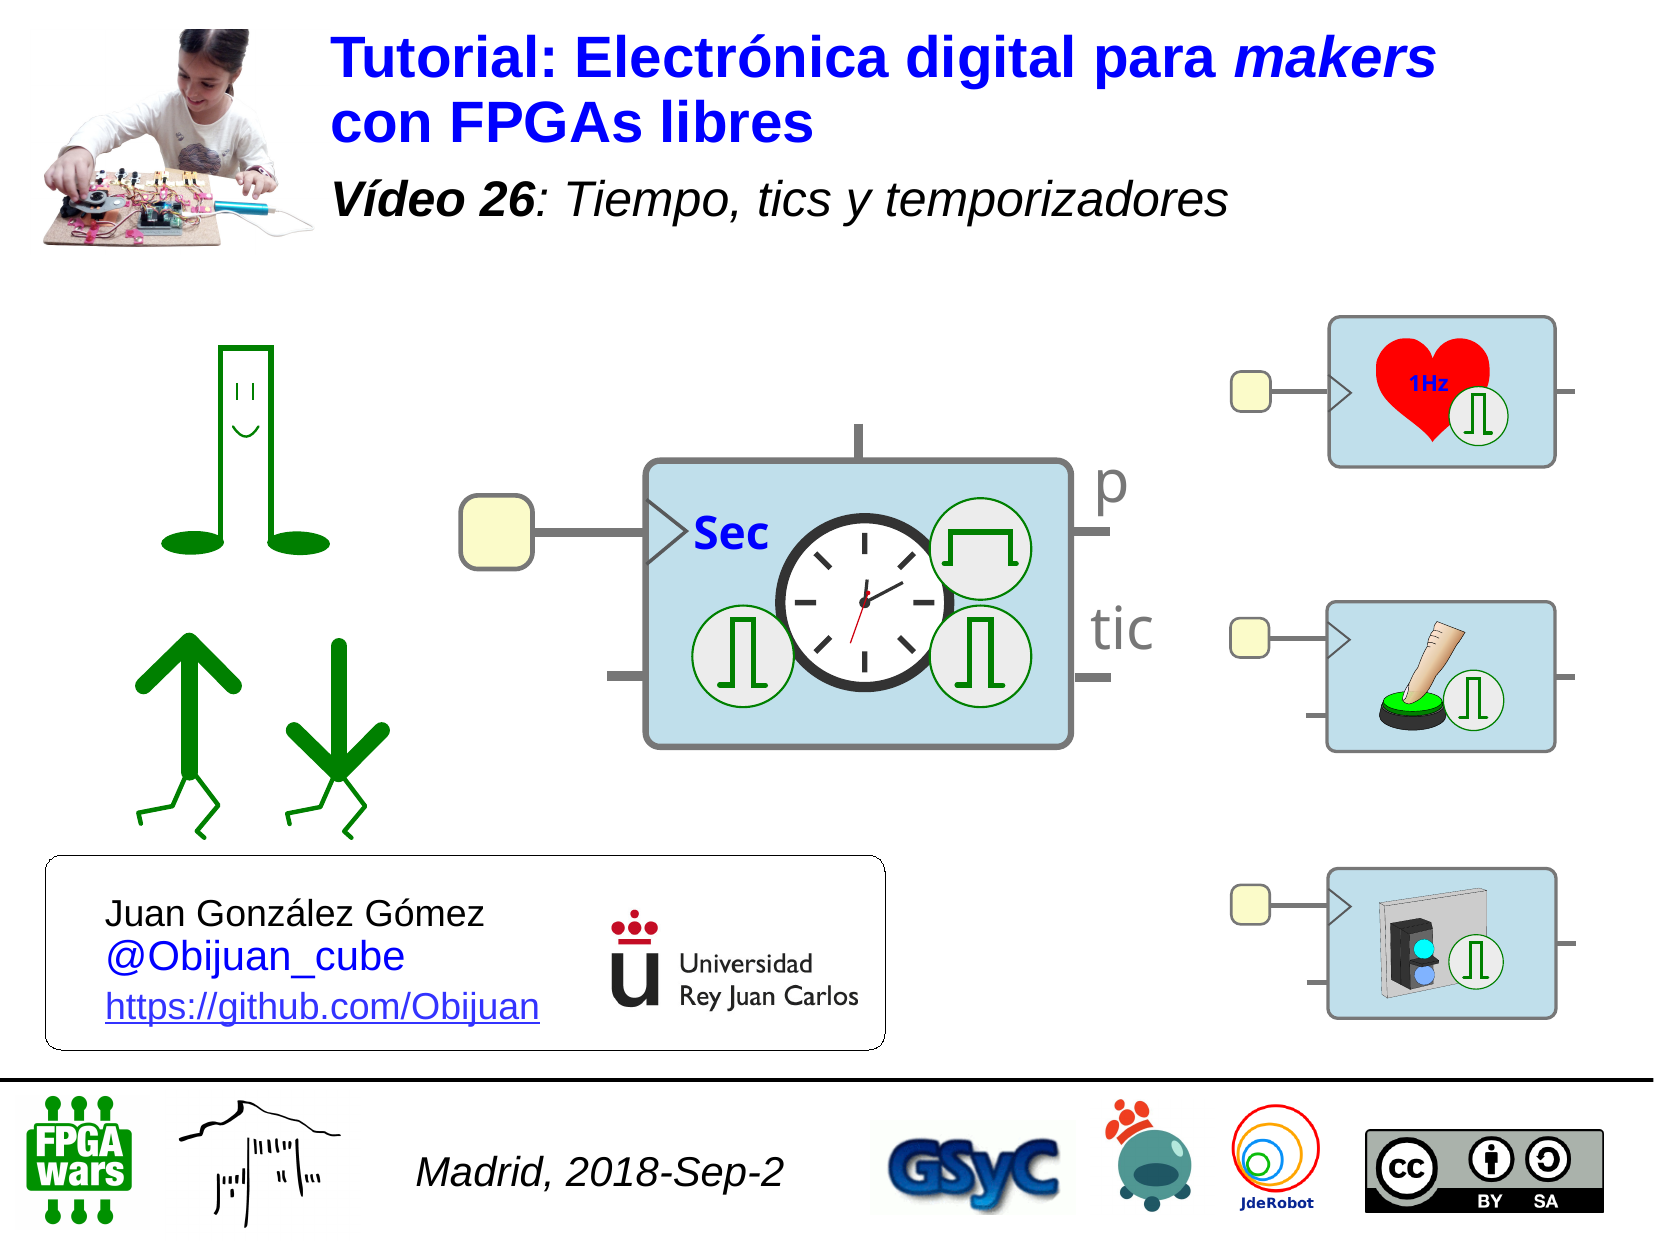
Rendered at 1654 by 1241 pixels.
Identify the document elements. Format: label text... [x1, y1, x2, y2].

picture [285, 637, 391, 841]
text_box Juan González Gómez [90, 885, 601, 946]
text_box https://github.com/Obijuan [90, 978, 556, 1036]
picture [1090, 1094, 1336, 1216]
picture [1230, 315, 1576, 469]
text_box @Obijuan_cube [90, 925, 451, 1001]
picture [30, 29, 381, 556]
picture [165, 1089, 361, 1241]
text_box Madrid, 2018-Sep-2 [360, 1125, 841, 1219]
picture [15, 1095, 150, 1231]
picture [135, 632, 243, 841]
picture [458, 348, 1176, 751]
picture [595, 899, 871, 1021]
picture [1230, 866, 1577, 1021]
text_box [45, 855, 886, 1051]
picture [1229, 600, 1576, 754]
title Tutorial: Electrónica digital para makers con FPGAs libres [330, 15, 1471, 143]
picture [1365, 1120, 1604, 1221]
text_box Vídeo 26: Tiempo, tics y temporizadores [330, 143, 1561, 256]
picture [870, 1120, 1076, 1216]
